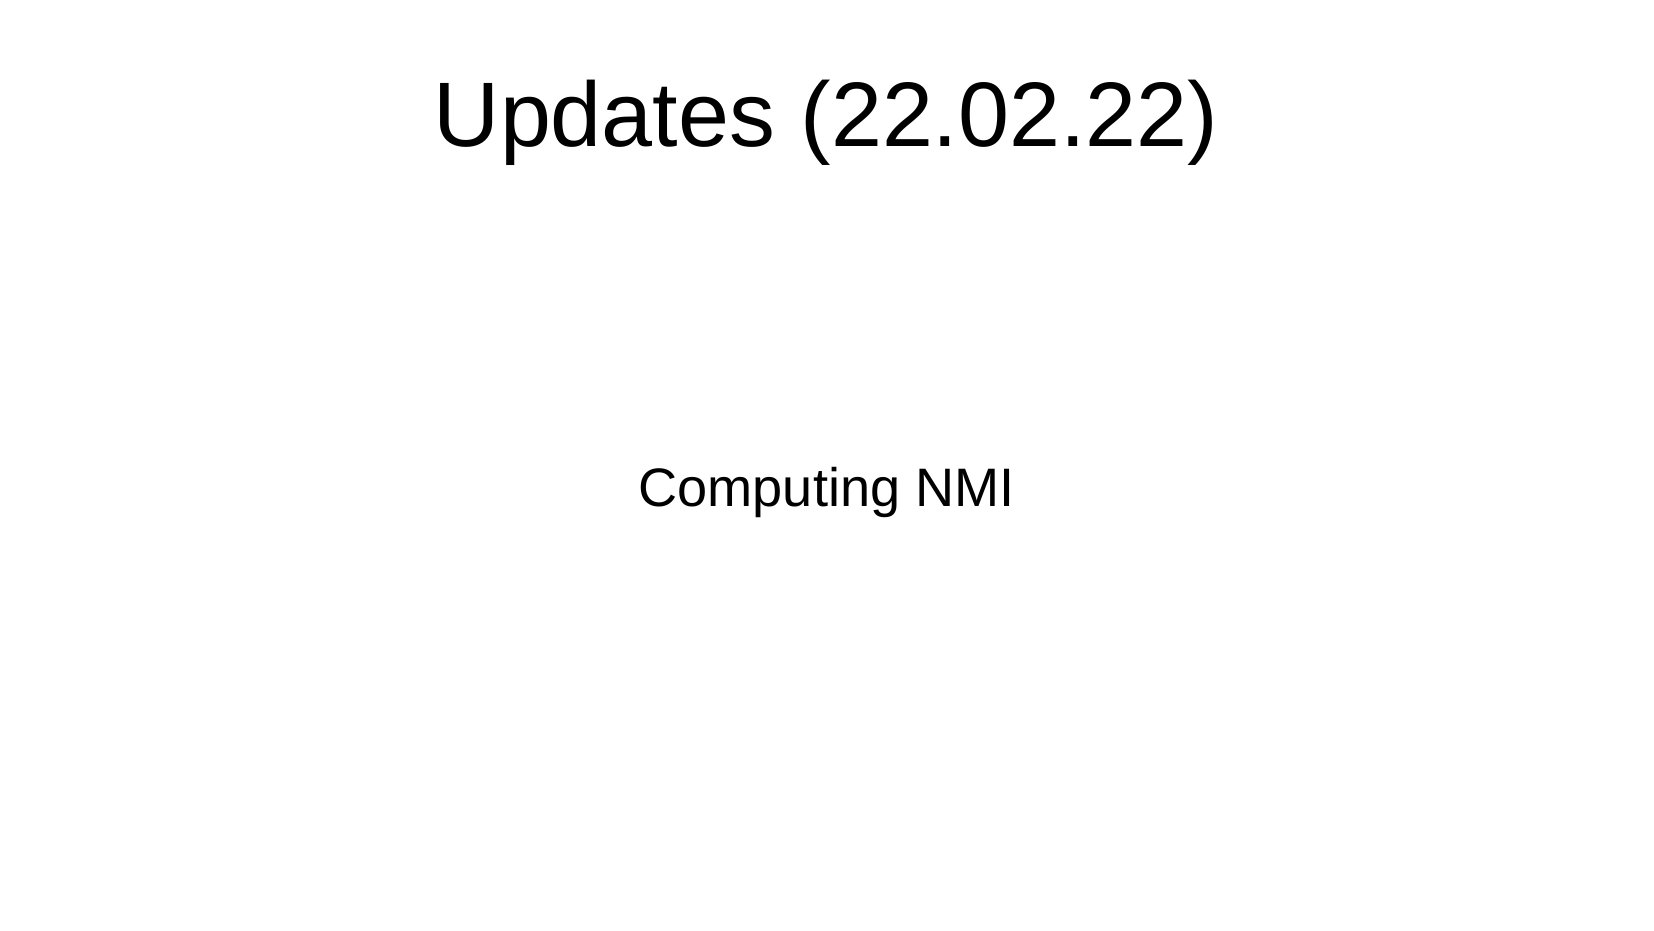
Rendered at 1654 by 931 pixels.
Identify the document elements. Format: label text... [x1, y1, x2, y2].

subtitle Computing NMI [82, 217, 1571, 757]
title Updates (22.02.22) [82, 37, 1571, 193]
